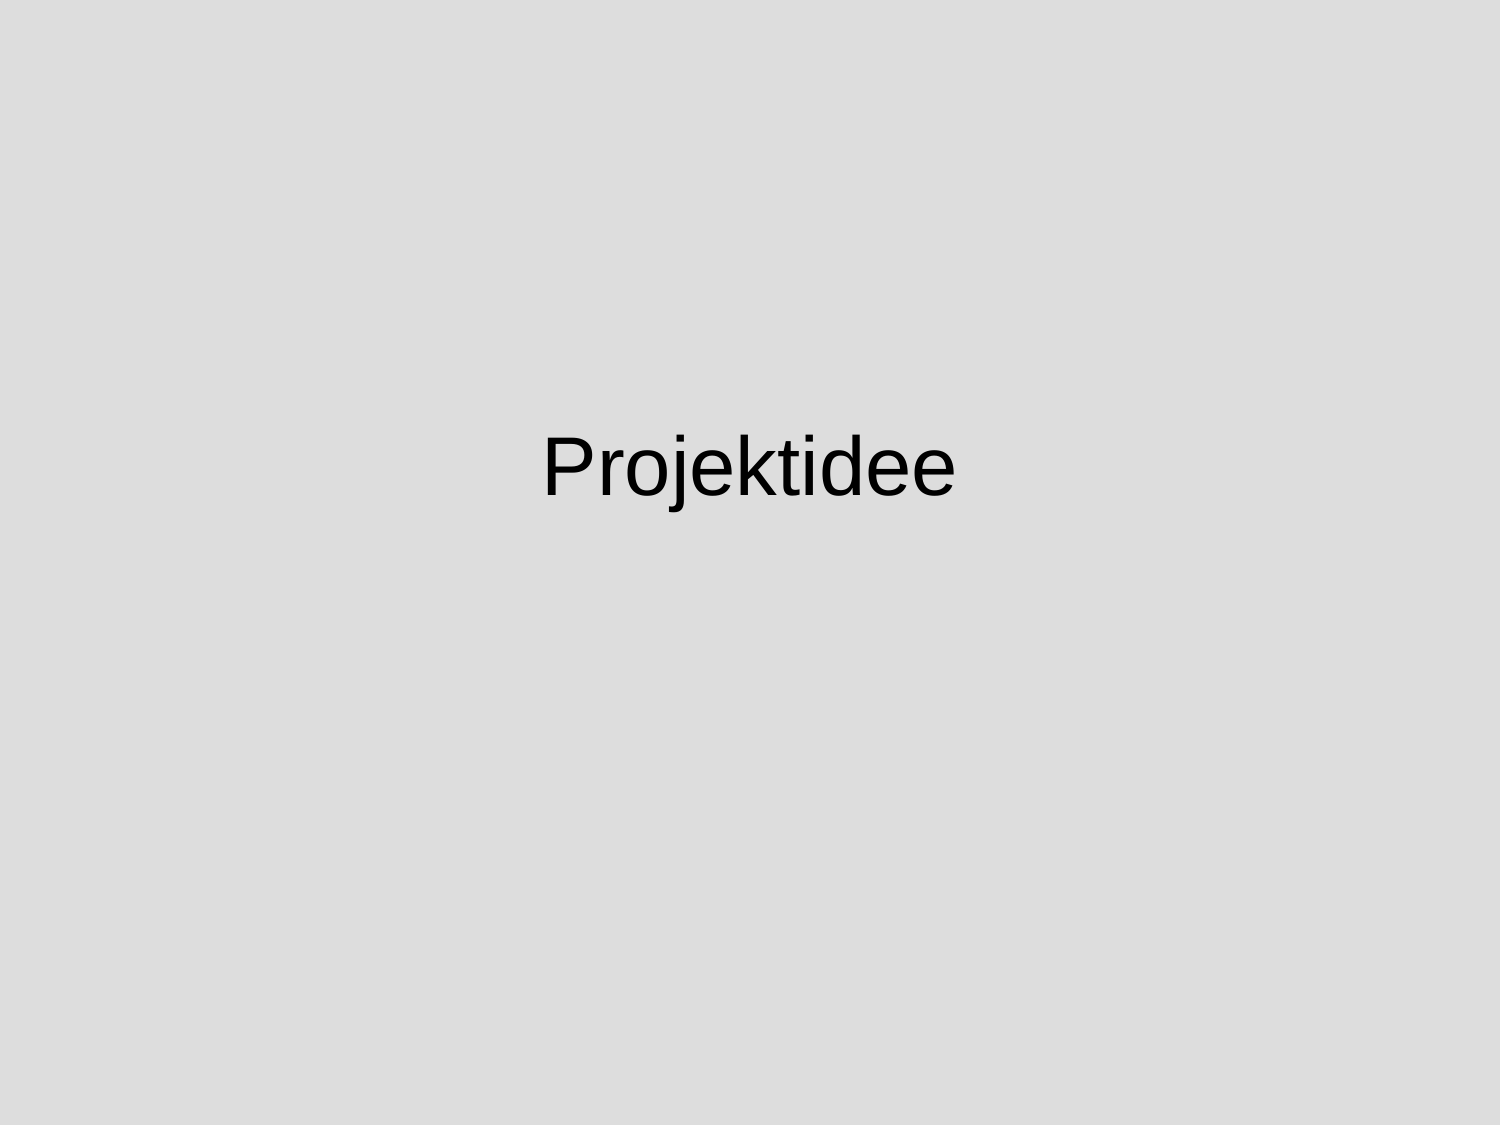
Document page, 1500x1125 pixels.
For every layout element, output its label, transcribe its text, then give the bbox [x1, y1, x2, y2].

subtitle Projektidee [51, 97, 1449, 678]
